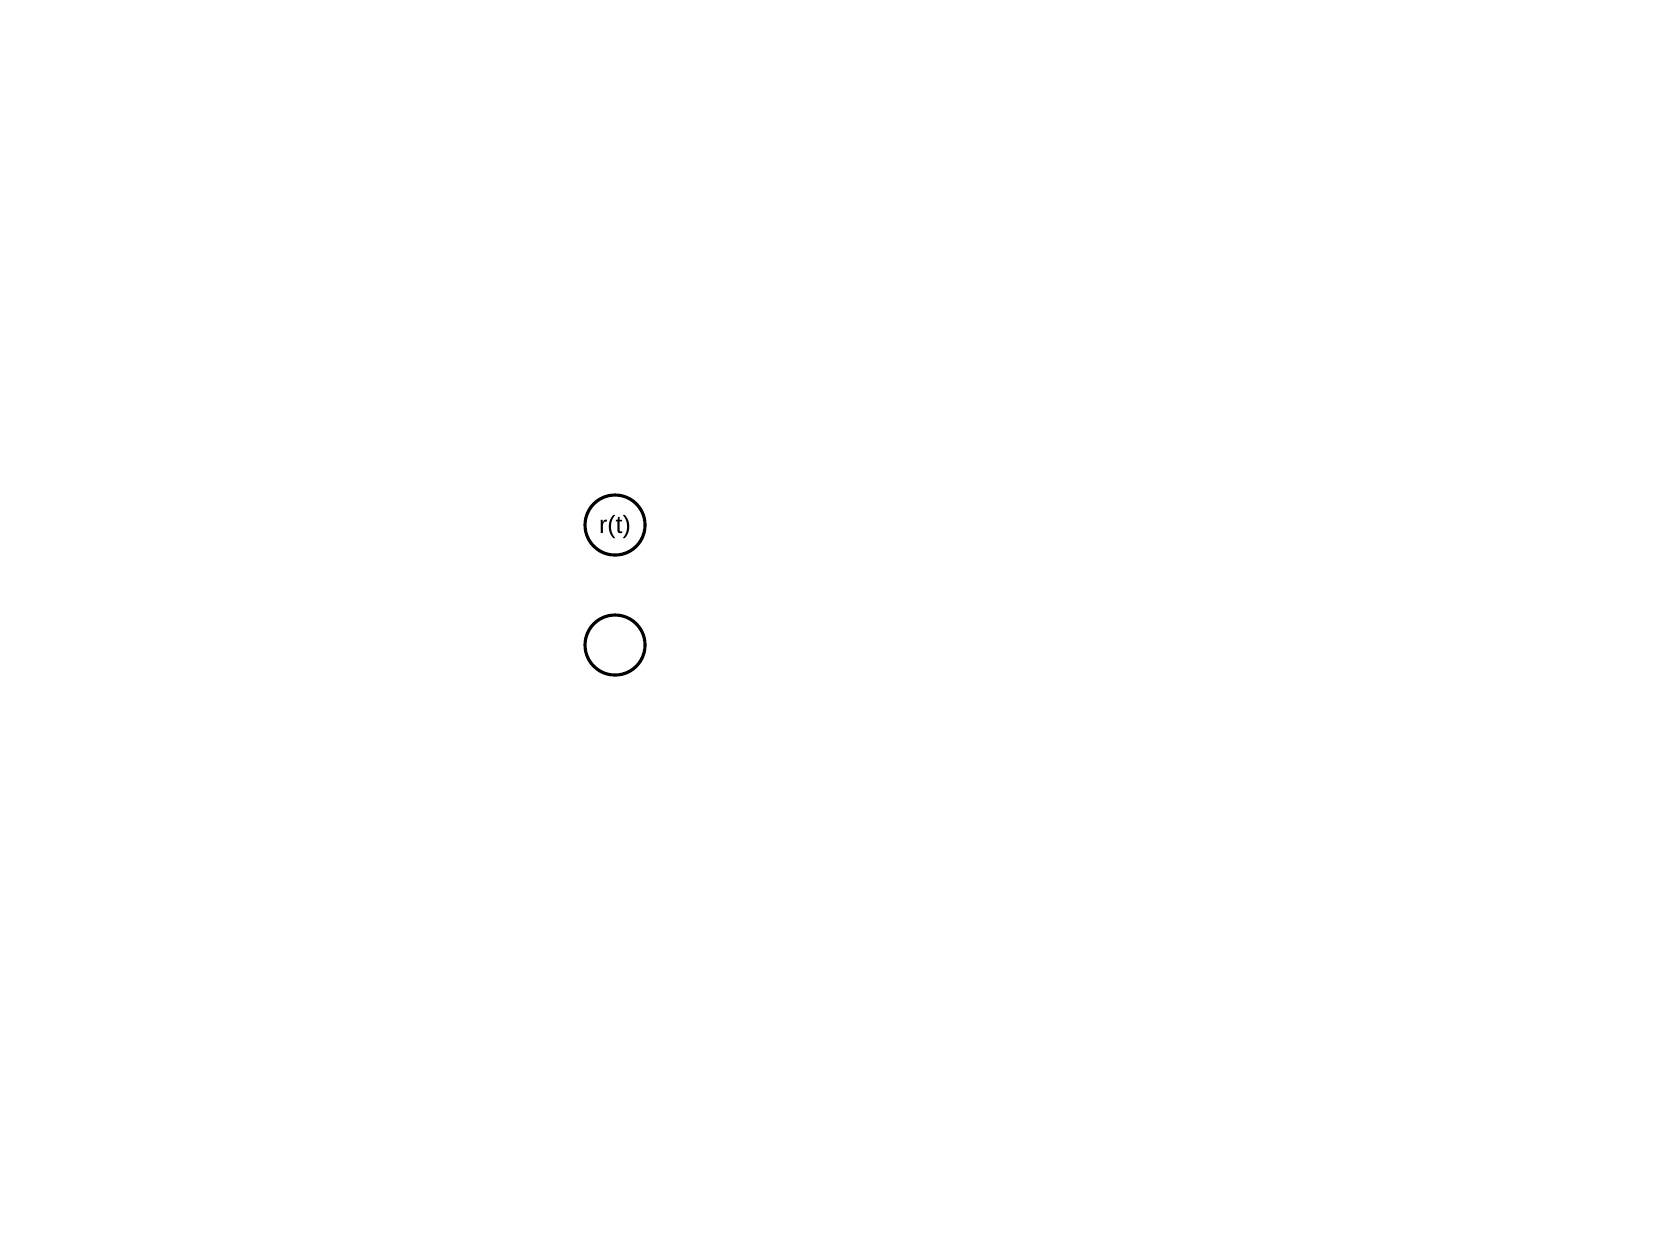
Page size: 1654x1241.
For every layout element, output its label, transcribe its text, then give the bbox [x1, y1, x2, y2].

text_box r(t) [585, 495, 646, 556]
